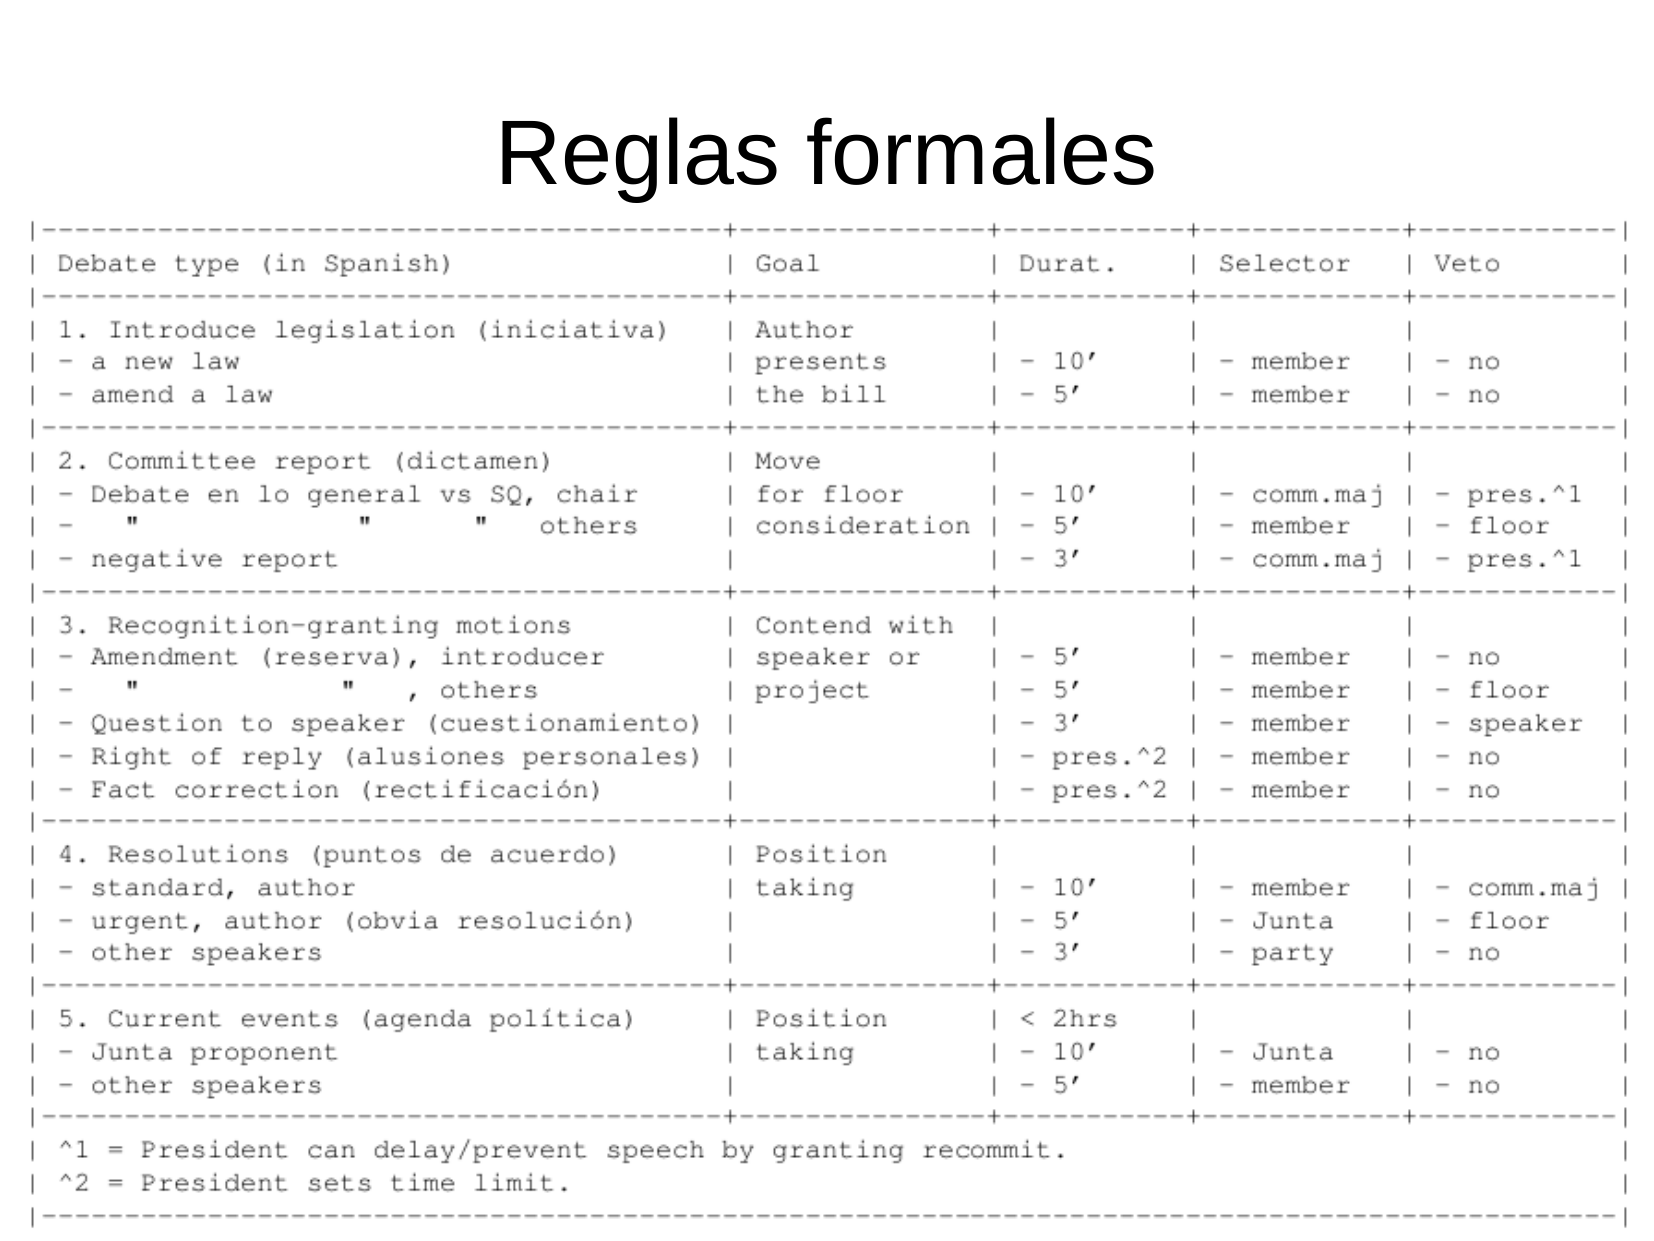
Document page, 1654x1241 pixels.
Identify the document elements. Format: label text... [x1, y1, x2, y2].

picture [21, 205, 1647, 1241]
title Reglas formales [82, 49, 1571, 205]
